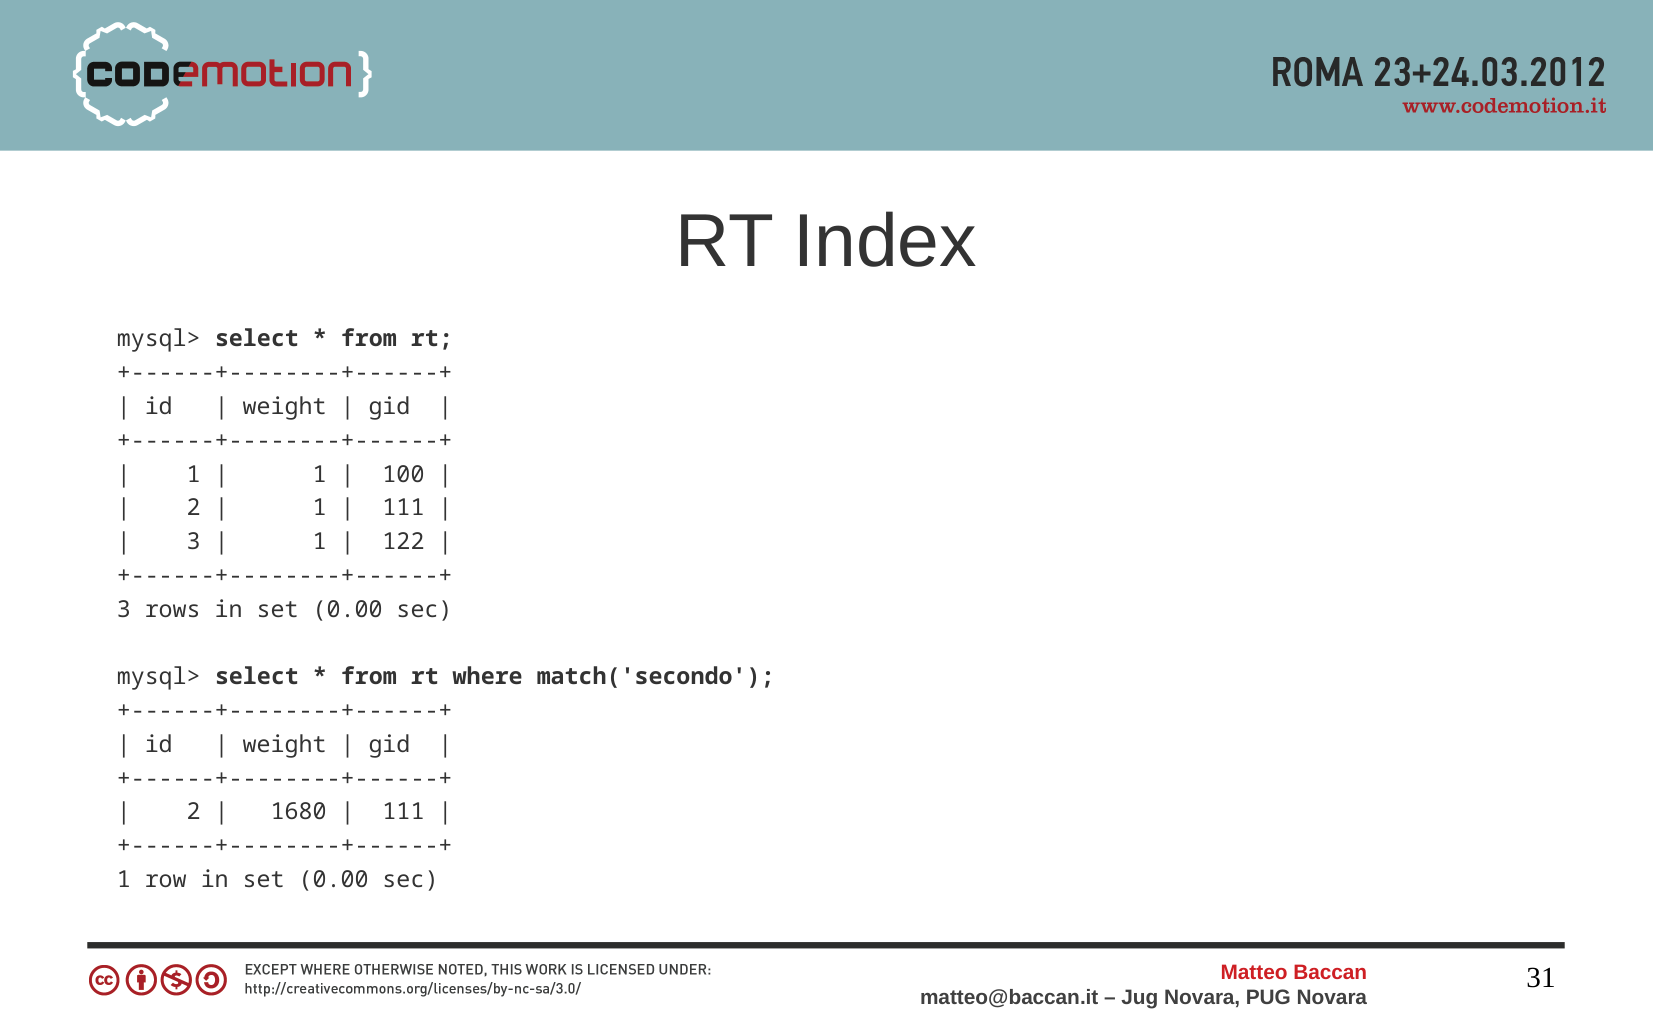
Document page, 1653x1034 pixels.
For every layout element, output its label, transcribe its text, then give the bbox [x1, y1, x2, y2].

title RT Index [82, 173, 1571, 299]
picture [0, 0, 1653, 1034]
list mysql> select * from rt; +------+--------+------+ | id | weight | gid | +------+--------+------+ | 1 | 1 | 100 | | 2 | 1 | 111 | | 3 | 1 | 122 | +------+--------+------+ 3 rows in set (0.00 sec) mysql> select * from rt where match('secondo'); +------+--------+------+ | id | weight | gid | +------+--------+------+ | 2 | 1680 | 111 | +------+--------+------+ 1 row in set (0.00 sec) [82, 315, 1571, 902]
